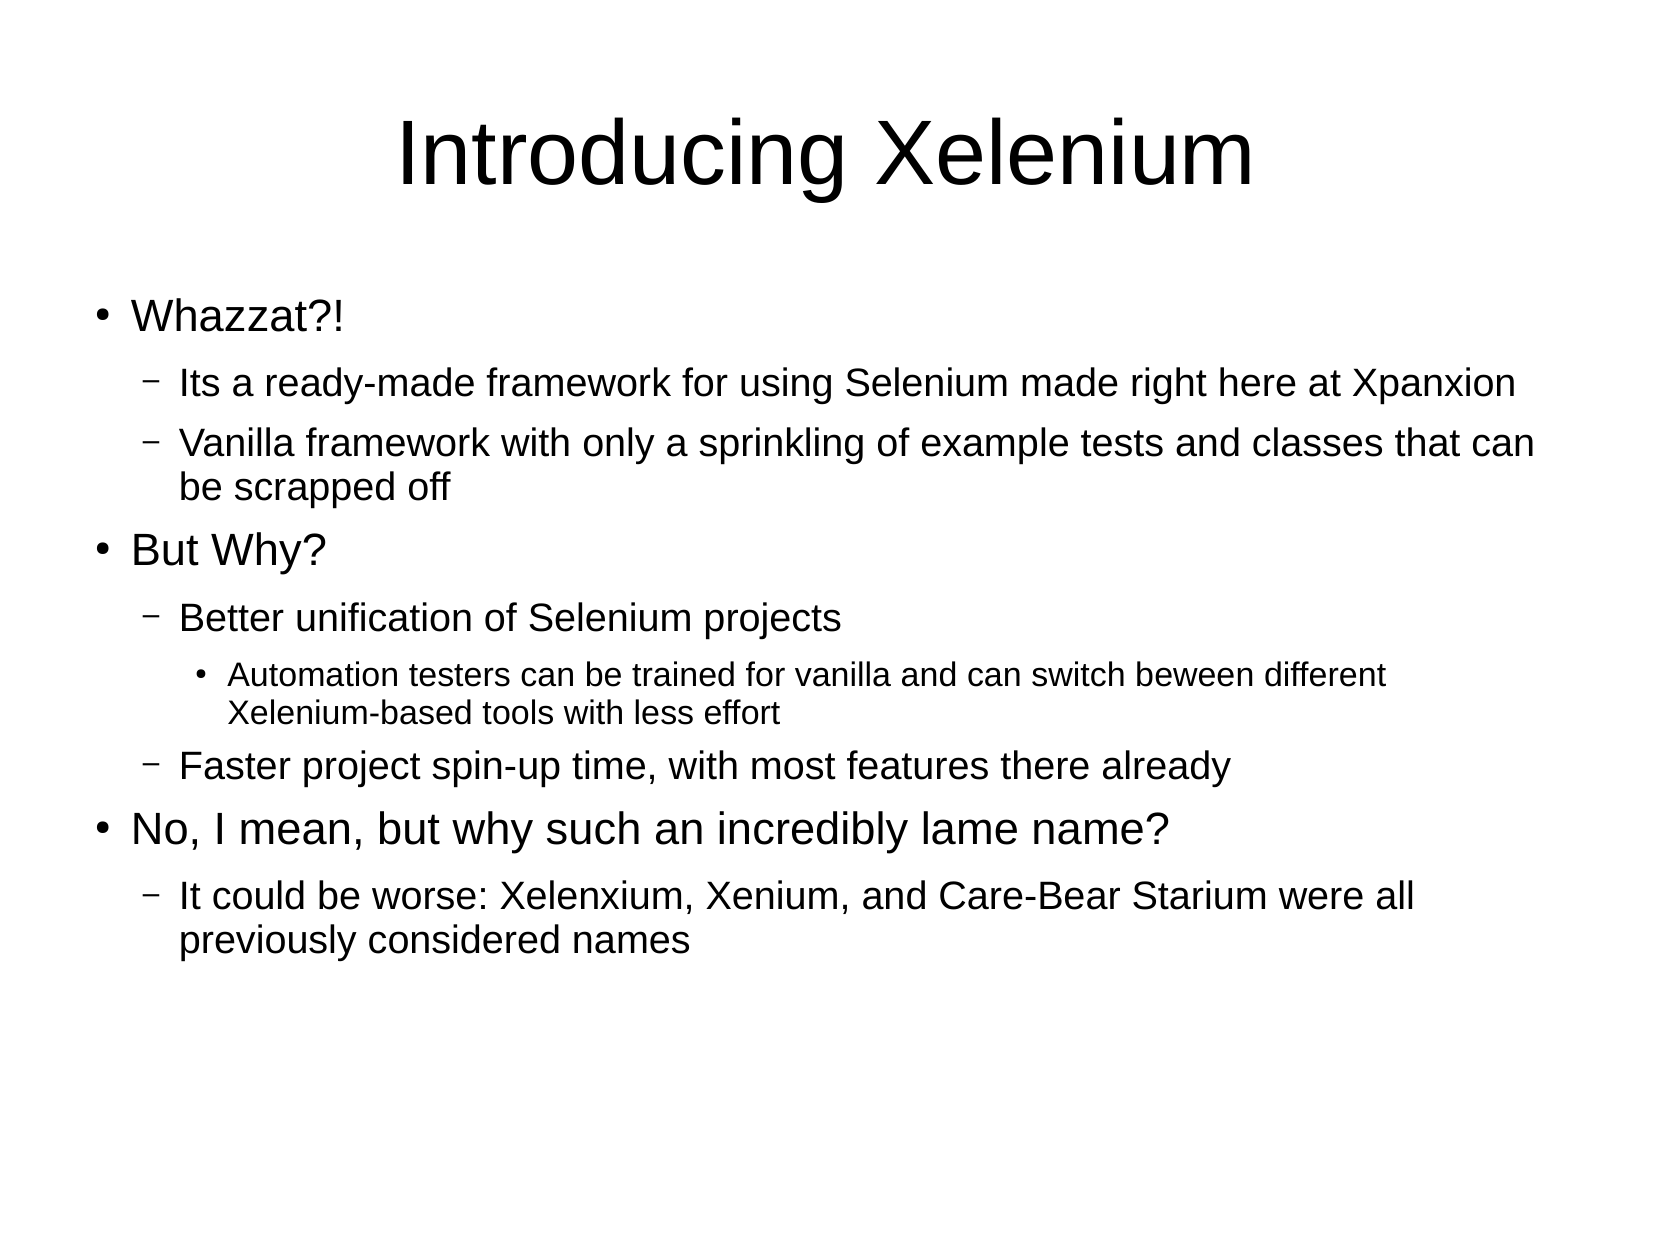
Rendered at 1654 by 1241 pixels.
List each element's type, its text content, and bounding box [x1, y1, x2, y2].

list Whazzat?! Its a ready-made framework for using Selenium made right here at Xpanxion Vanilla framework with only a sprinkling of example tests and classes that can be scrapped off But Why? Better unification of Selenium projects Automation testers can be trained for vanilla and can switch beween different Xelenium-based tools with less effort Faster project spin-up time, with most features there already No, I mean, but why such an incredibly lame name? It could be worse: Xelenxium, Xenium, and Care-Bear Starium were all previously considered names [82, 290, 1538, 1010]
title Introducing Xelenium [82, 49, 1571, 257]
